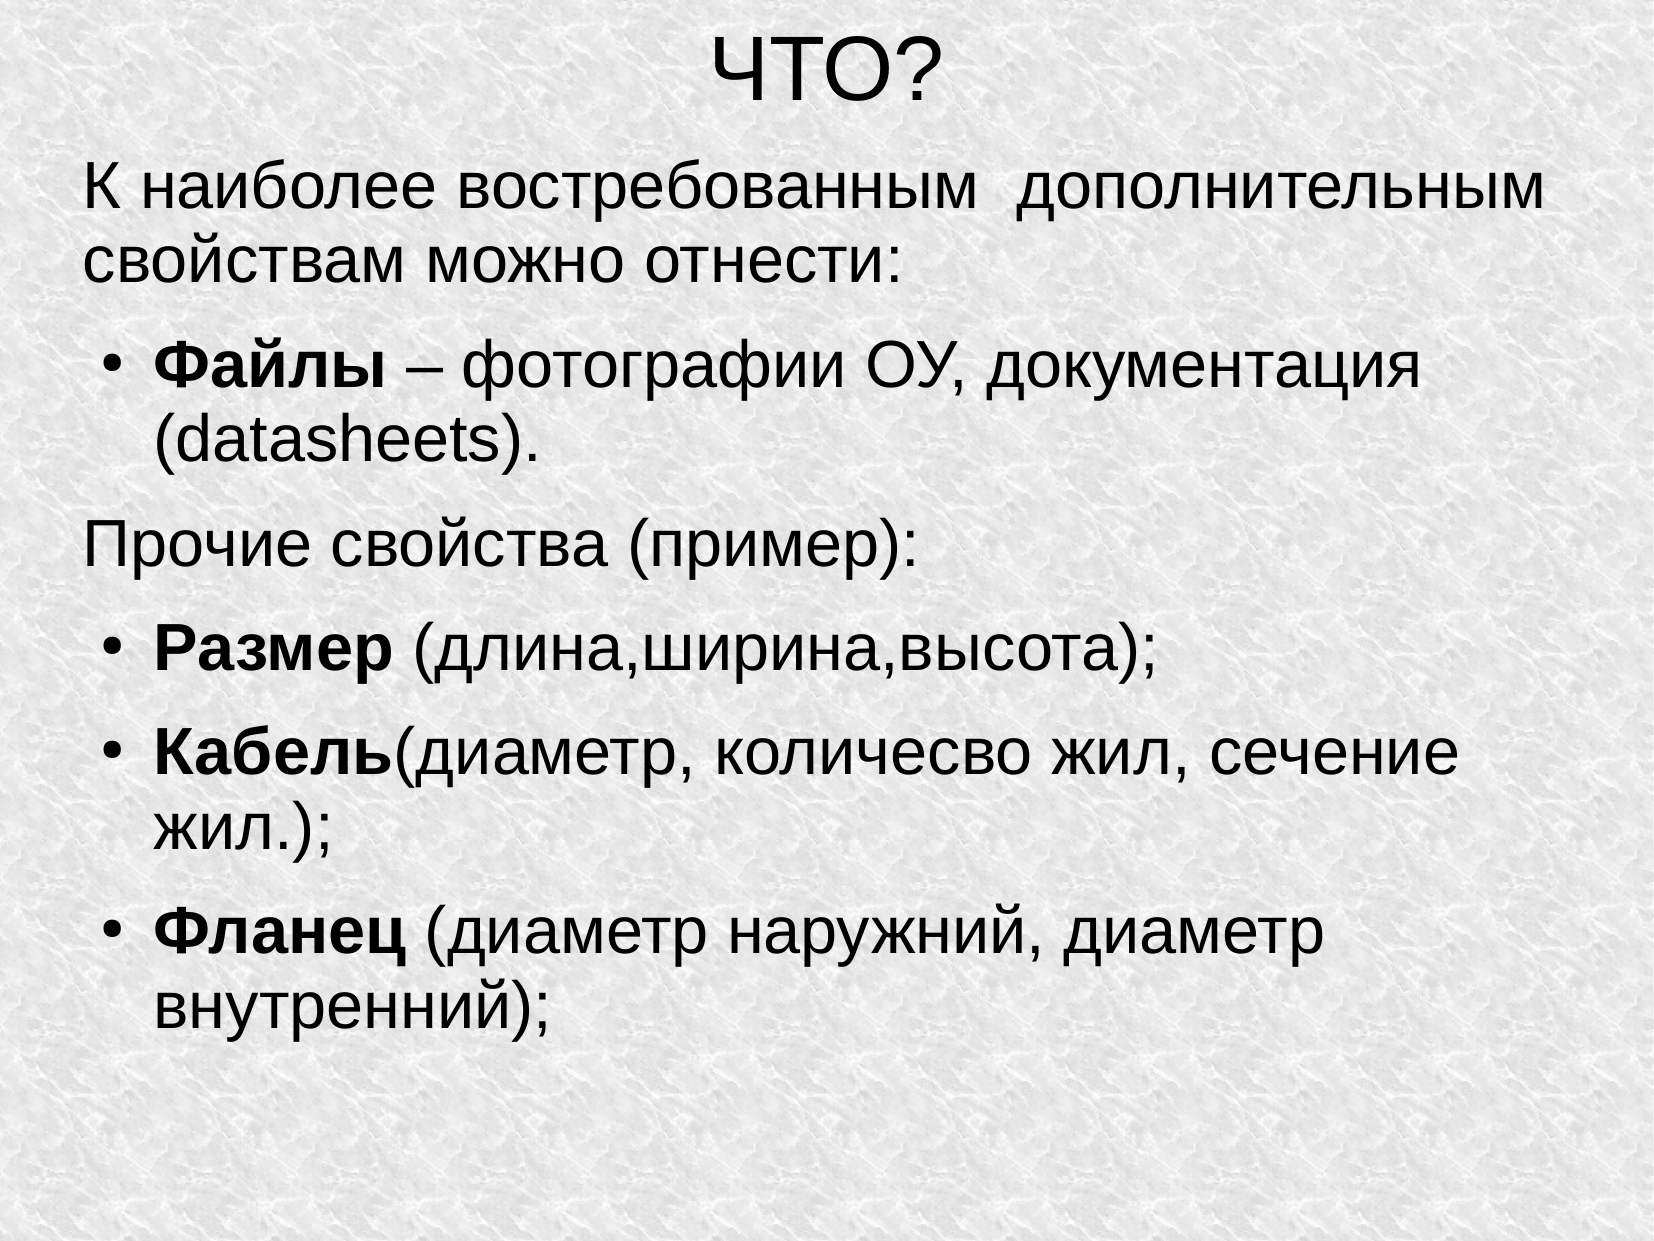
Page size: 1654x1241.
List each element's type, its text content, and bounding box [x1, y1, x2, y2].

title ЧТО? [82, 17, 1571, 121]
list К наиболее востребованным дополнительным свойствам можно отнести: Файлы – фотографии ОУ, документация (datasheets). Прочие свойства (пример): Размер (длина,ширина,высота); Кабель(диаметр, количесво жил, сечение жил.); Фланец (диаметр наружний, диаметр внутренний); [82, 147, 1571, 1182]
picture [0, 0, 1654, 1241]
